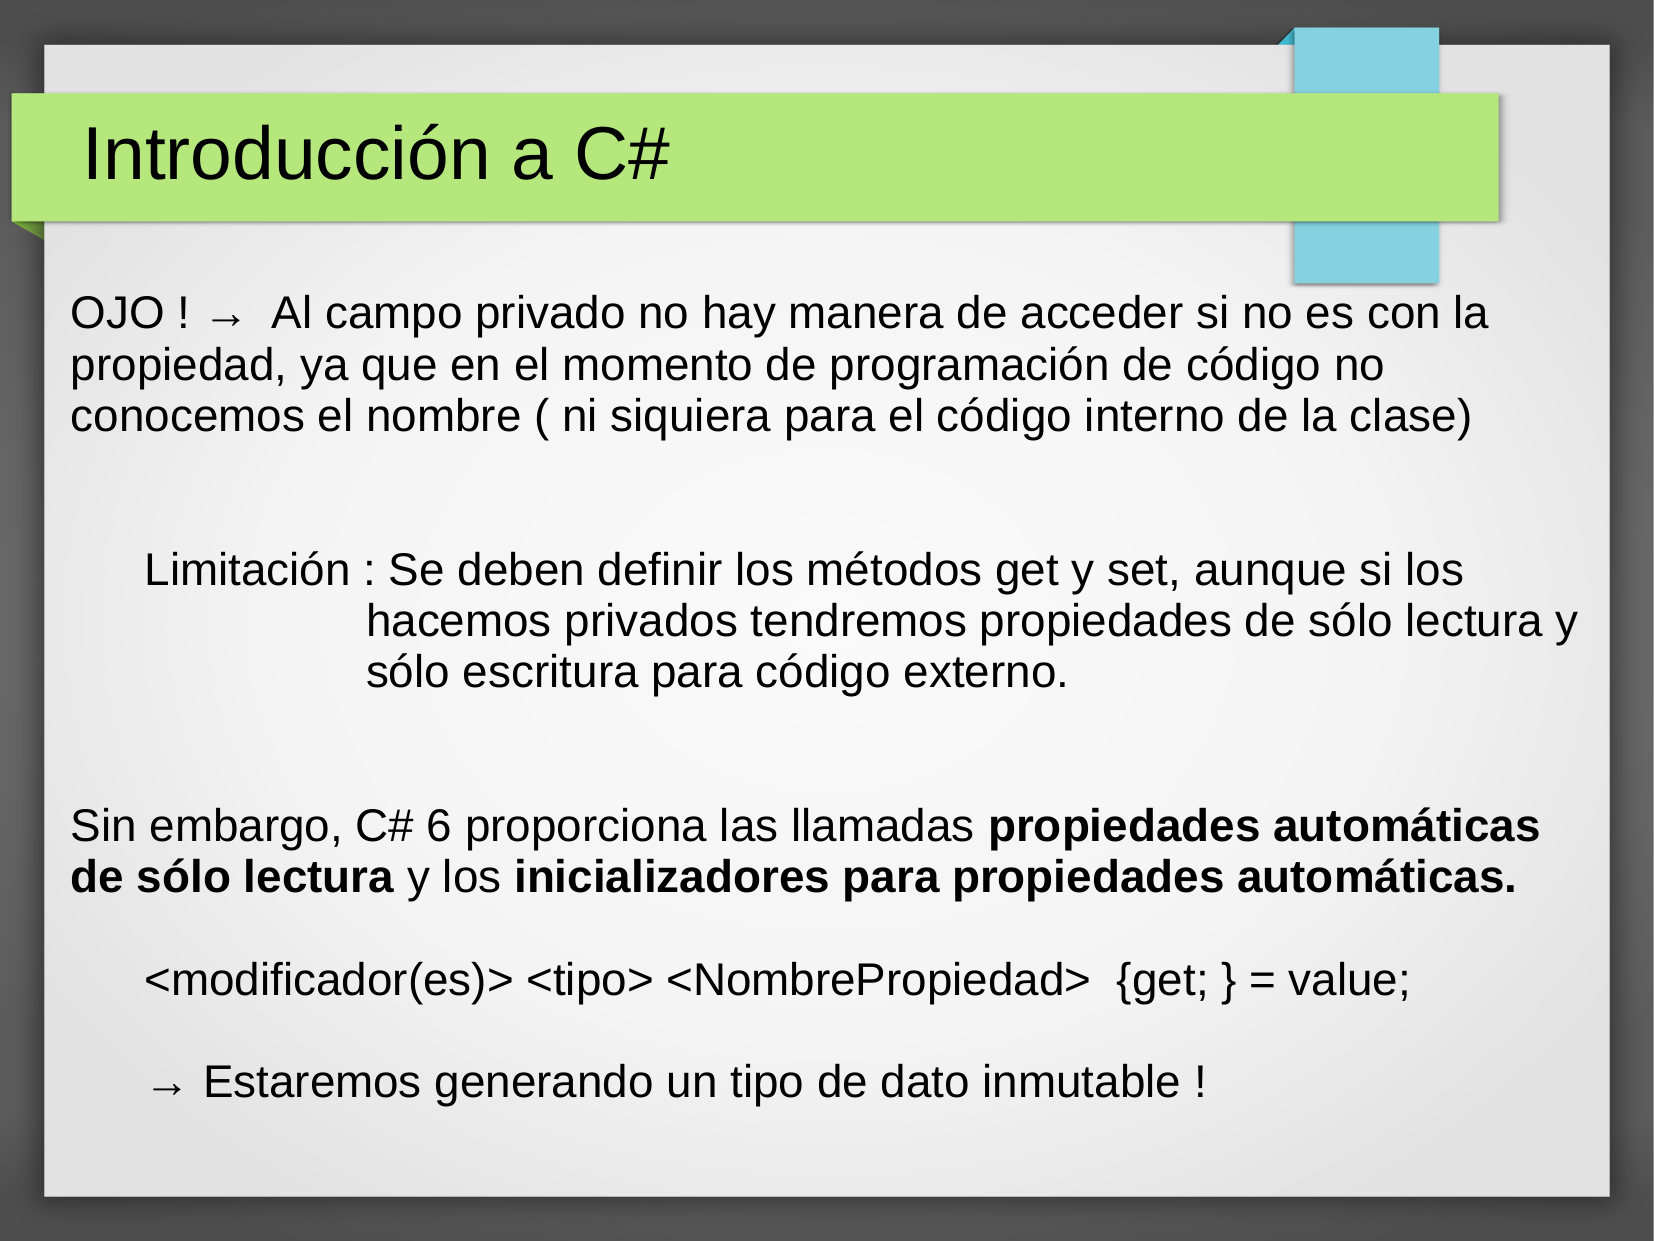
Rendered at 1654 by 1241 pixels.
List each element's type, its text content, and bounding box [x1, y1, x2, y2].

picture [0, 0, 1654, 1241]
text_box OJO ! → Al campo privado no hay manera de acceder si no es con la propiedad, ya que en el momento de programación de código no conocemos el nombre ( ni siquiera para el código interno de la clase) Limitación : Se deben definir los métodos get y set, aunque si los hacemos privados tendremos propiedades de sólo lectura y sólo escritura para código externo. Sin embargo, C# 6 proporciona las llamadas propiedades automáticas de sólo lectura y los inicializadores para propiedades automáticas. <modificador(es)> <tipo> <NombrePropiedad> {get; } = value; → Estaremos generando un tipo de dato inmutable ! [70, 287, 1587, 1108]
title Introducción a C# [82, 94, 1264, 213]
